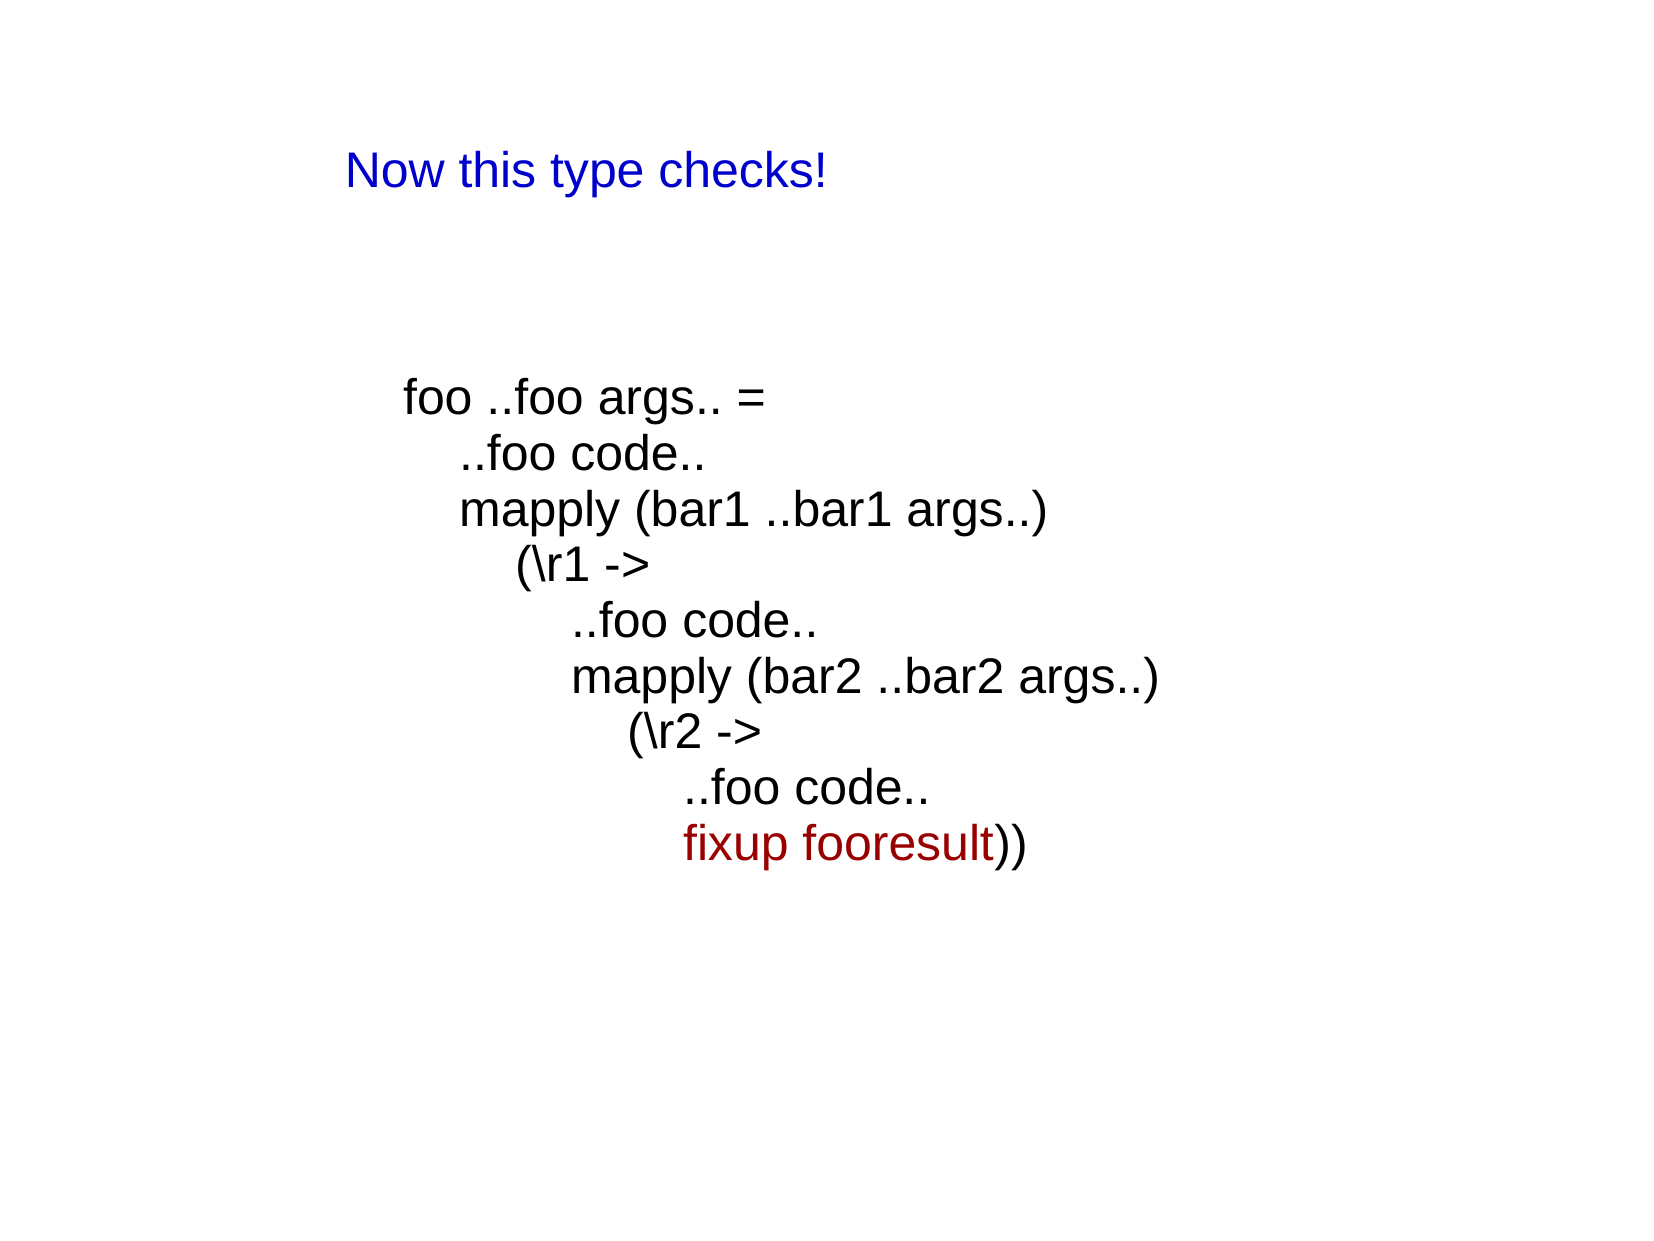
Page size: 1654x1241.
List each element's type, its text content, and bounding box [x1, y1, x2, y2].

text_box Now this type checks! [330, 134, 844, 206]
subtitle foo ..foo args.. = ..foo code.. mapply (bar1 ..bar1 args..) (\r1 -> ..foo code.. mapply (bar2 ..bar2 args..) (\r2 -> ..foo code.. fixup fooresult)) [403, 322, 1251, 918]
